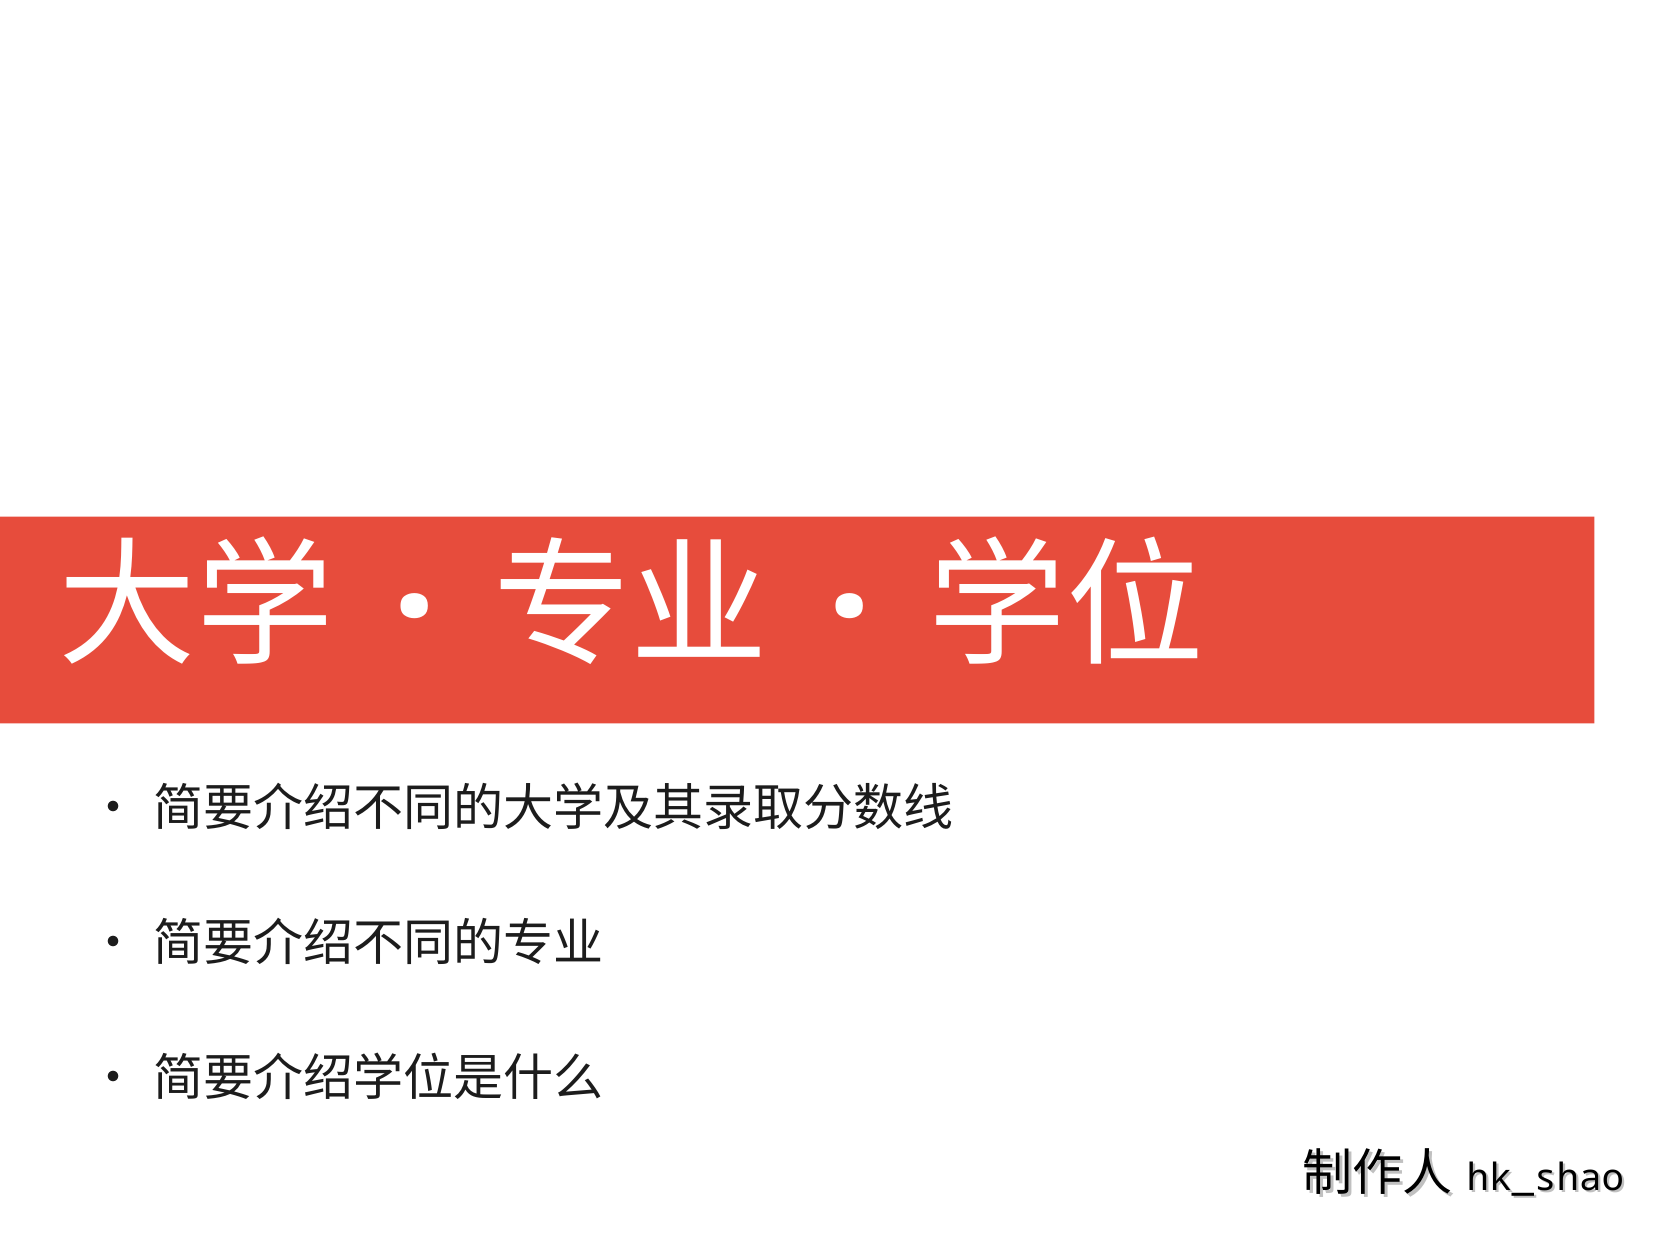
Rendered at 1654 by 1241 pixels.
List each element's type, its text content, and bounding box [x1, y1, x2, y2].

subtitle •简要介绍不同的大学及其录取分数线 •简要介绍不同的专业 •简要介绍学位是什么 [88, 767, 1595, 1182]
title 大学·专业·学位 [59, 546, 1595, 694]
text_box 制作人hk_shao [1287, 1124, 1609, 1190]
